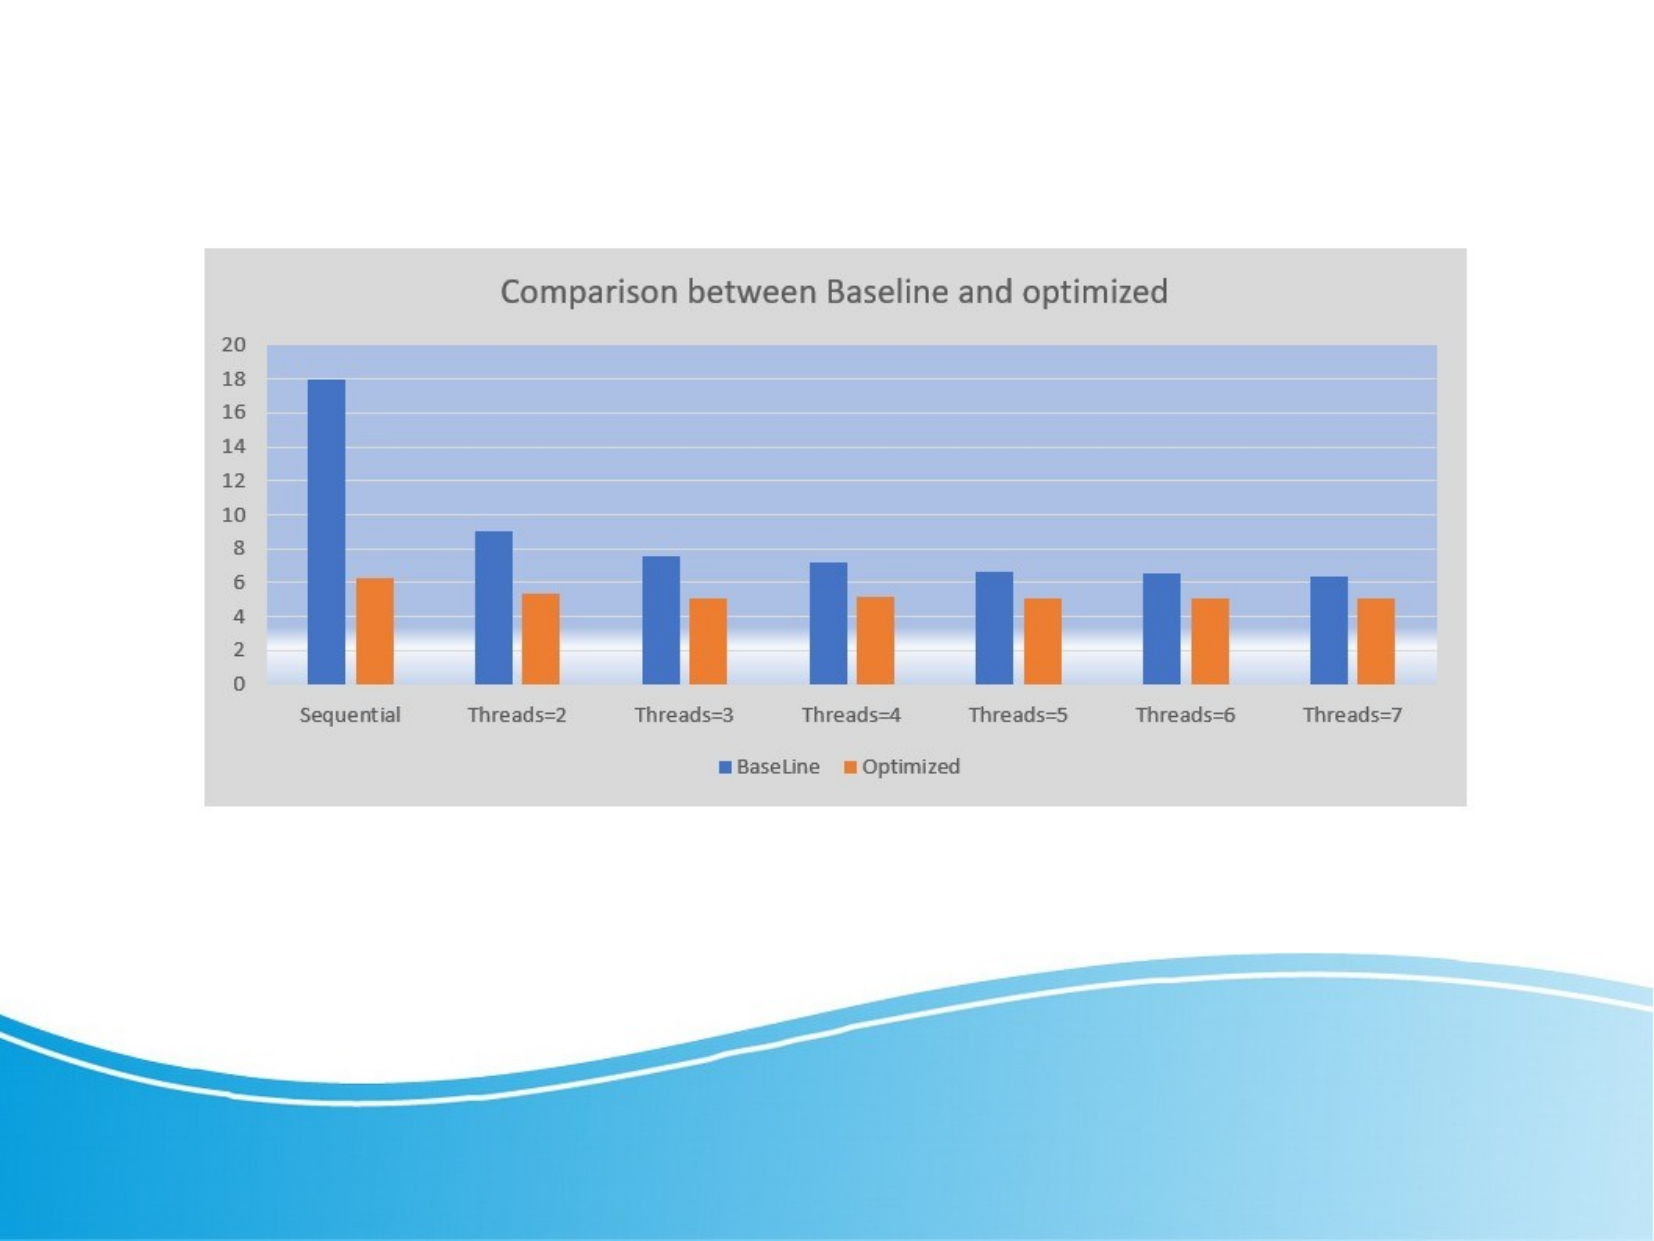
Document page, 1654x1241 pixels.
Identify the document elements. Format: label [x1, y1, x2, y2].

picture [0, 952, 1654, 1241]
picture [186, 236, 1489, 827]
